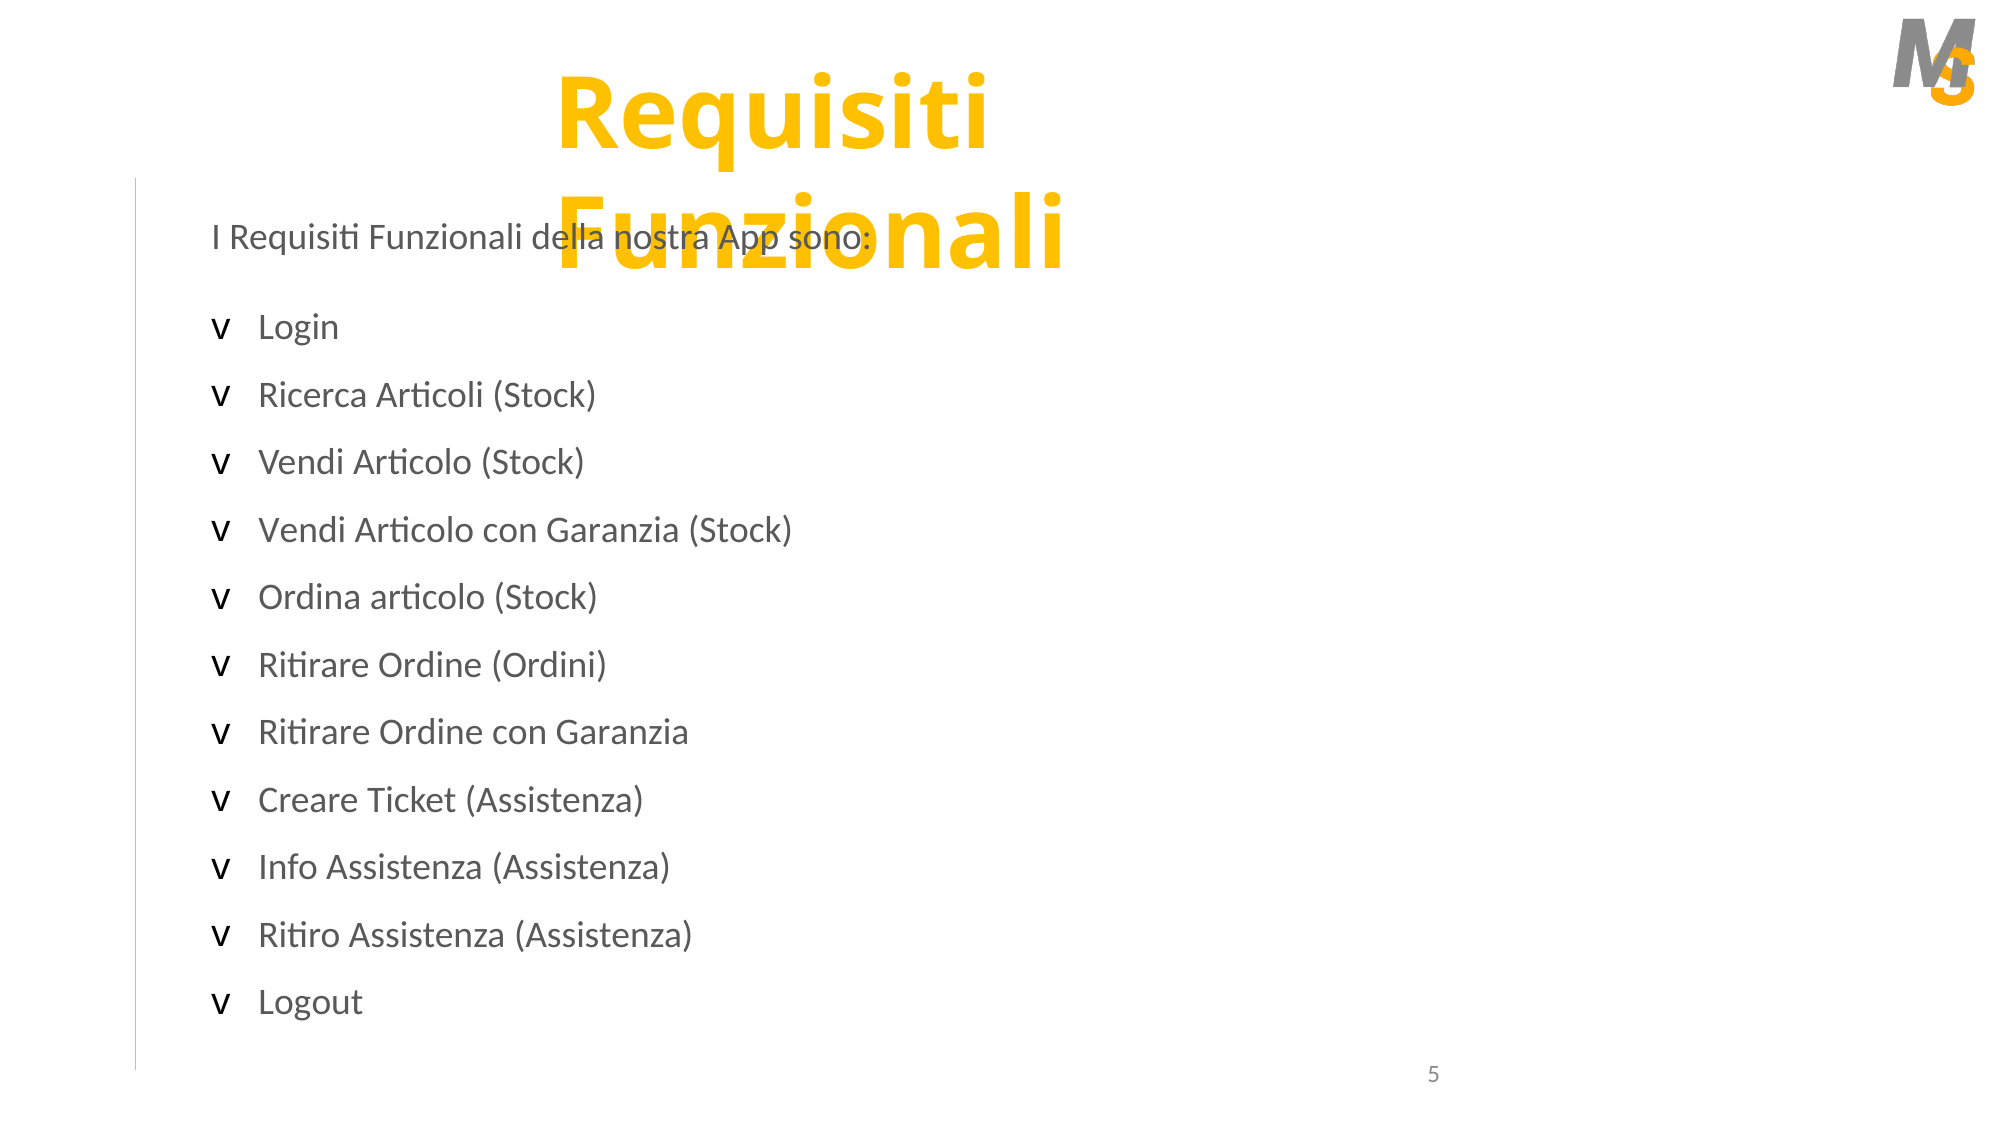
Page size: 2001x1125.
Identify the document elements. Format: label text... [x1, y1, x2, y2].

text_box [1412, 1042, 1863, 1103]
text_box I Requisiti Funzionali della nostra App sono: Login Ricerca Articoli (Stock) Vendi Articolo (Stock) Vendi Articolo con Garanzia (Stock) Ordina articolo (Stock) Ritirare Ordine (Ordini) Ritirare Ordine con Garanzia Creare Ticket (Assistenza) Info Assistenza (Assistenza) Ritiro Assistenza (Assistenza) Logout [196, 204, 1616, 1031]
picture [1876, 0, 1993, 117]
text_box Requisiti Funzionali [538, 41, 1462, 178]
